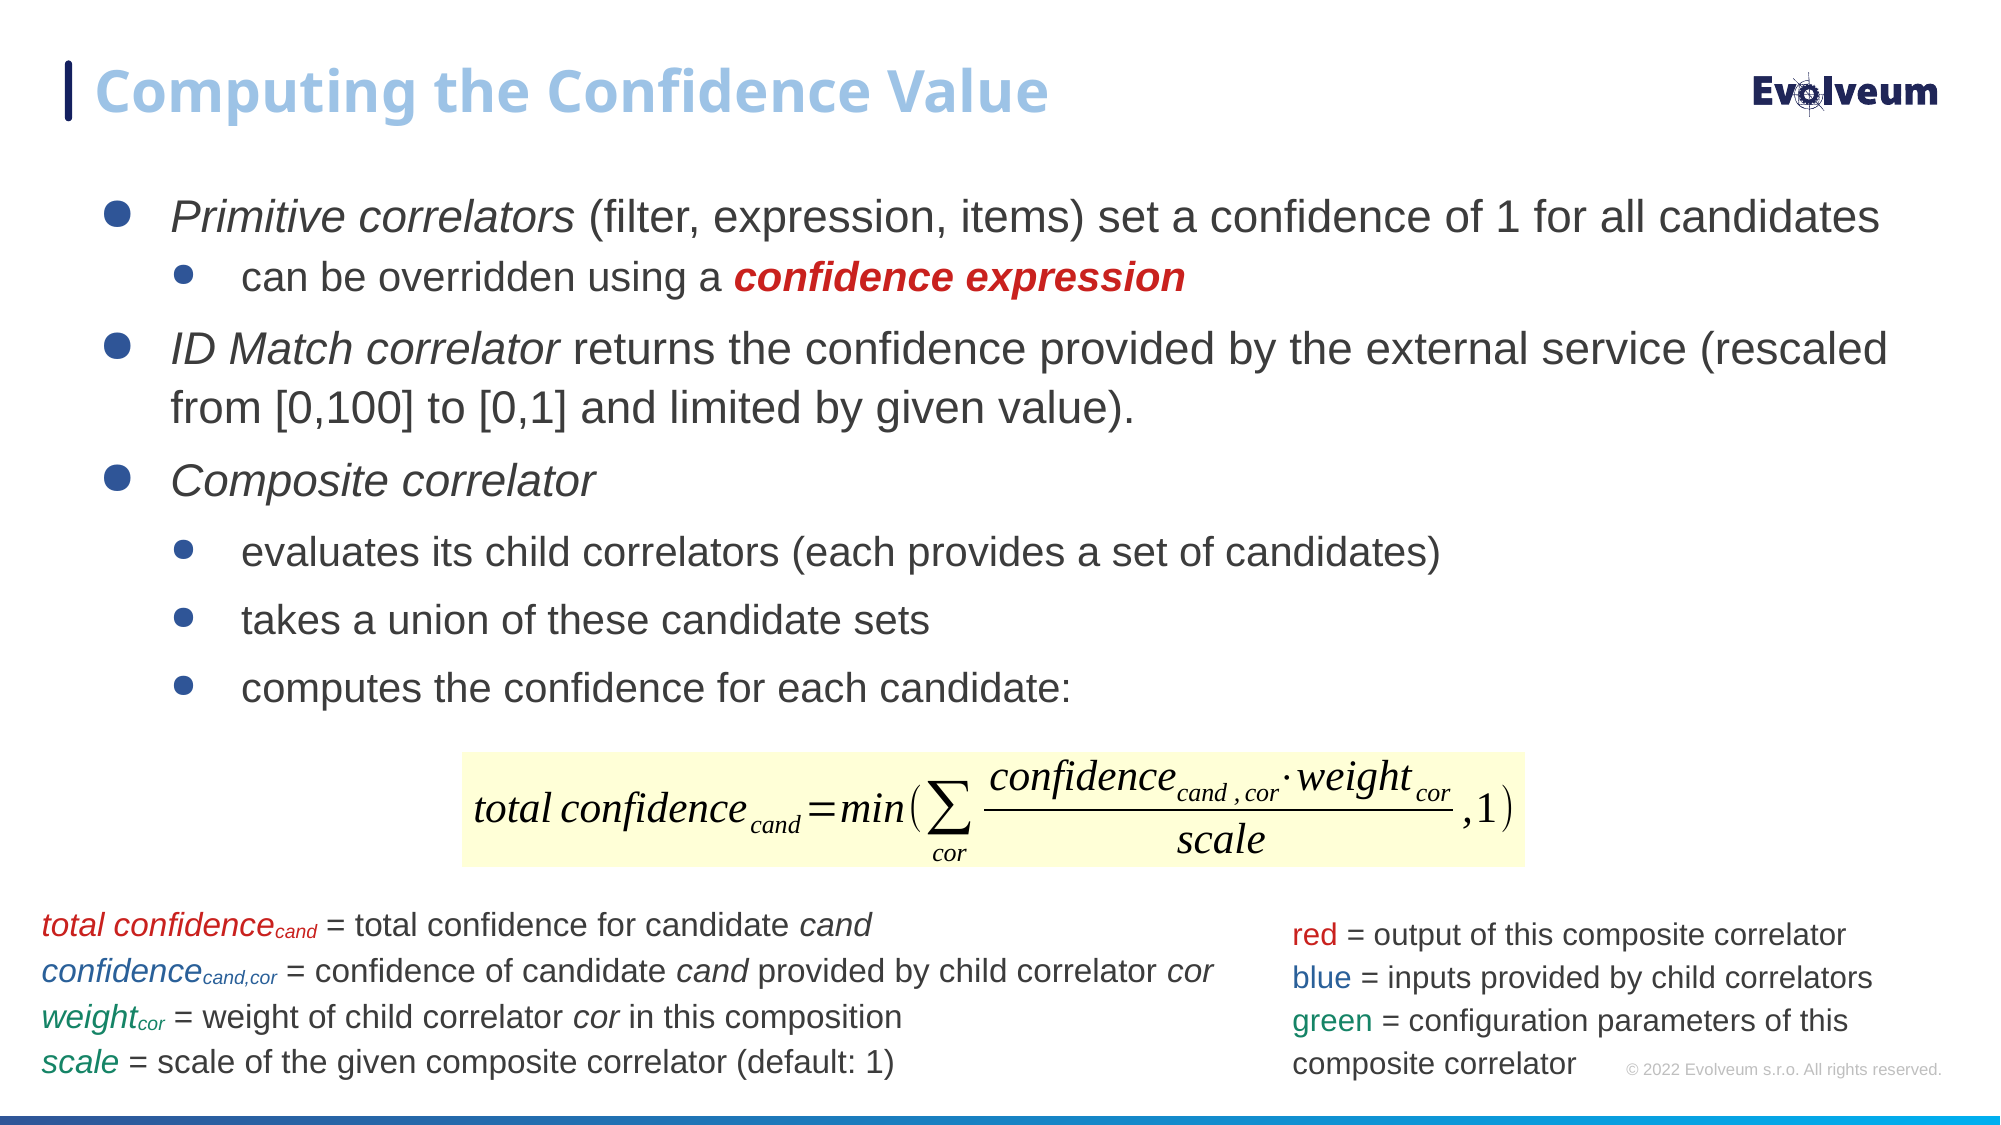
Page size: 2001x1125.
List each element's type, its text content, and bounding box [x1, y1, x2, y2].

list Primitive correlators (filter, expression, items) set a confidence of 1 for all candidates can be overridden using a confidence expression ID Match correlator returns the confidence provided by the external service (rescaled from [0,100] to [0,1] and limited by given value). Composite correlator evaluates its child correlators (each provides a set of candidates) takes a union of these candidate sets computes the confidence for each candidate: [84, 183, 1916, 718]
title Computing the Confidence Value [94, 47, 1687, 133]
text_box total confidencecand = total confidence for candidate cand confidencecand,cor = confidence of candidate cand provided by child correlator cor weightcor = weight of child correlator cor in this composition scale = scale of the given composite correlator (default: 1) [41, 896, 1214, 1081]
chart [462, 752, 1526, 867]
text_box red = output of this composite correlator blue = inputs provided by child correlators green = configuration parameters of this composite correlator [1292, 908, 1921, 1081]
